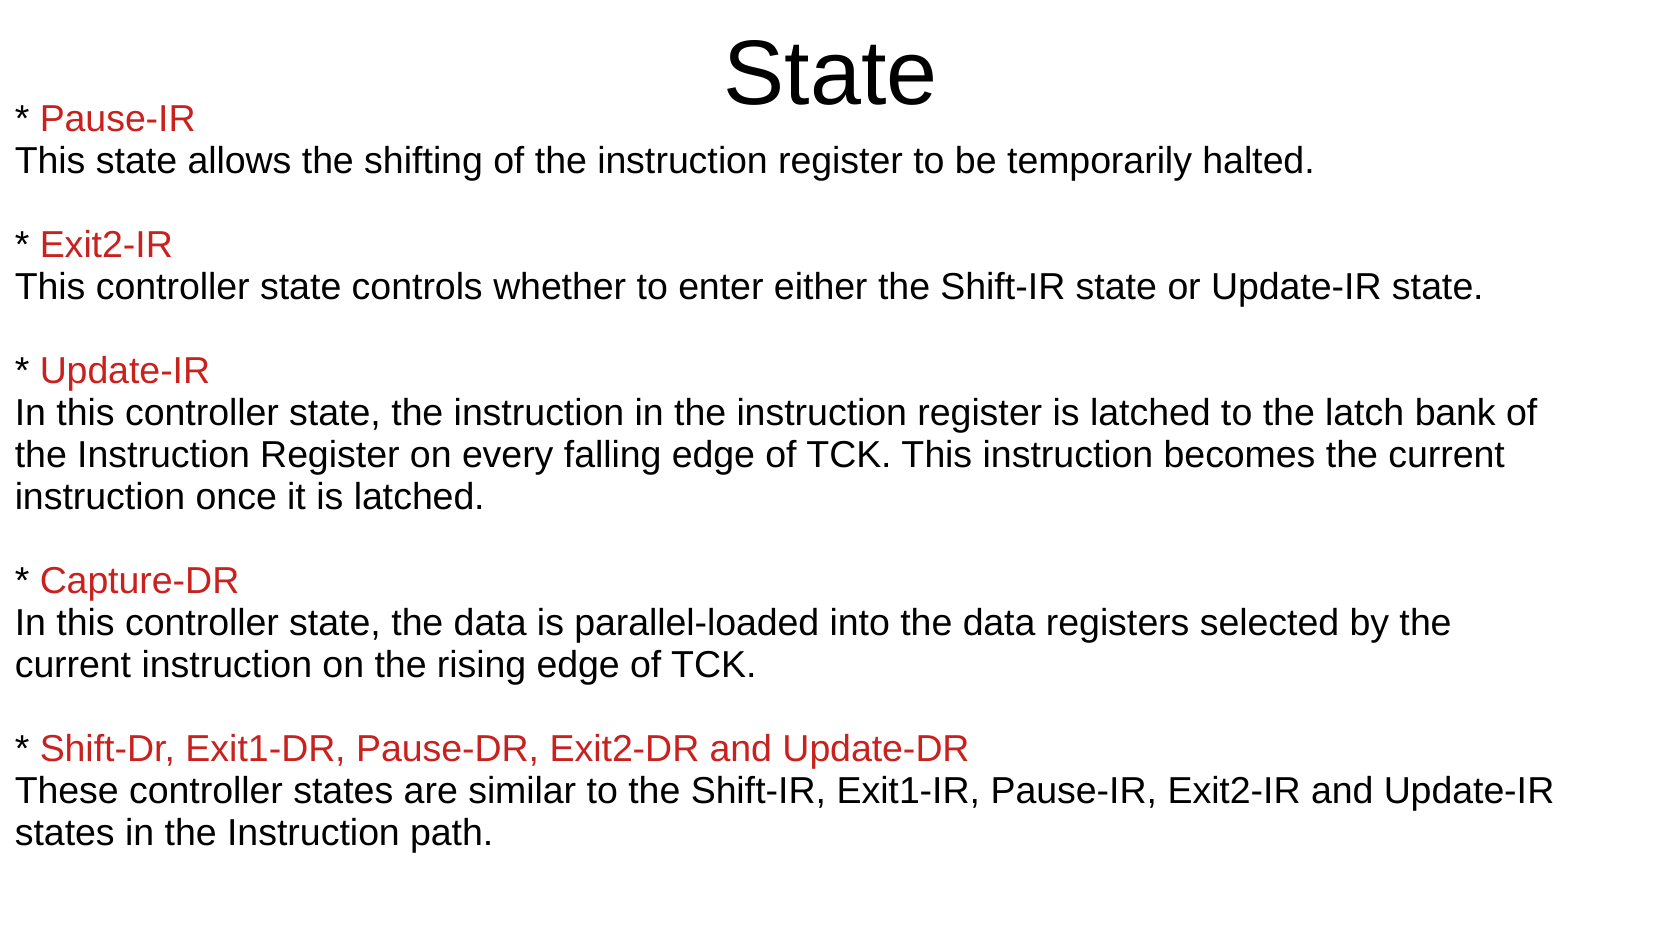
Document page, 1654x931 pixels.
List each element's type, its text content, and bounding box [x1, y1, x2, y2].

title State [86, 0, 1576, 90]
text_box * Pause-IR This state allows the shifting of the instruction register to be temporarily halted. * Exit2-IR This controller state controls whether to enter either the Shift-IR state or Update-IR state. * Update-IR In this controller state, the instruction in the instruction register is latched to the latch bank of the Instruction Register on every falling edge of TCK. This instruction becomes the current instruction once it is latched. * Capture-DR In this controller state, the data is parallel-loaded into the data registers selected by the current instruction on the rising edge of TCK. * Shift-Dr, Exit1-DR, Pause-DR, Exit2-DR and Update-DR These controller states are similar to the Shift-IR, Exit1-IR, Pause-IR, Exit2-IR and Update-IR states in the Instruction path. [0, 90, 1582, 901]
